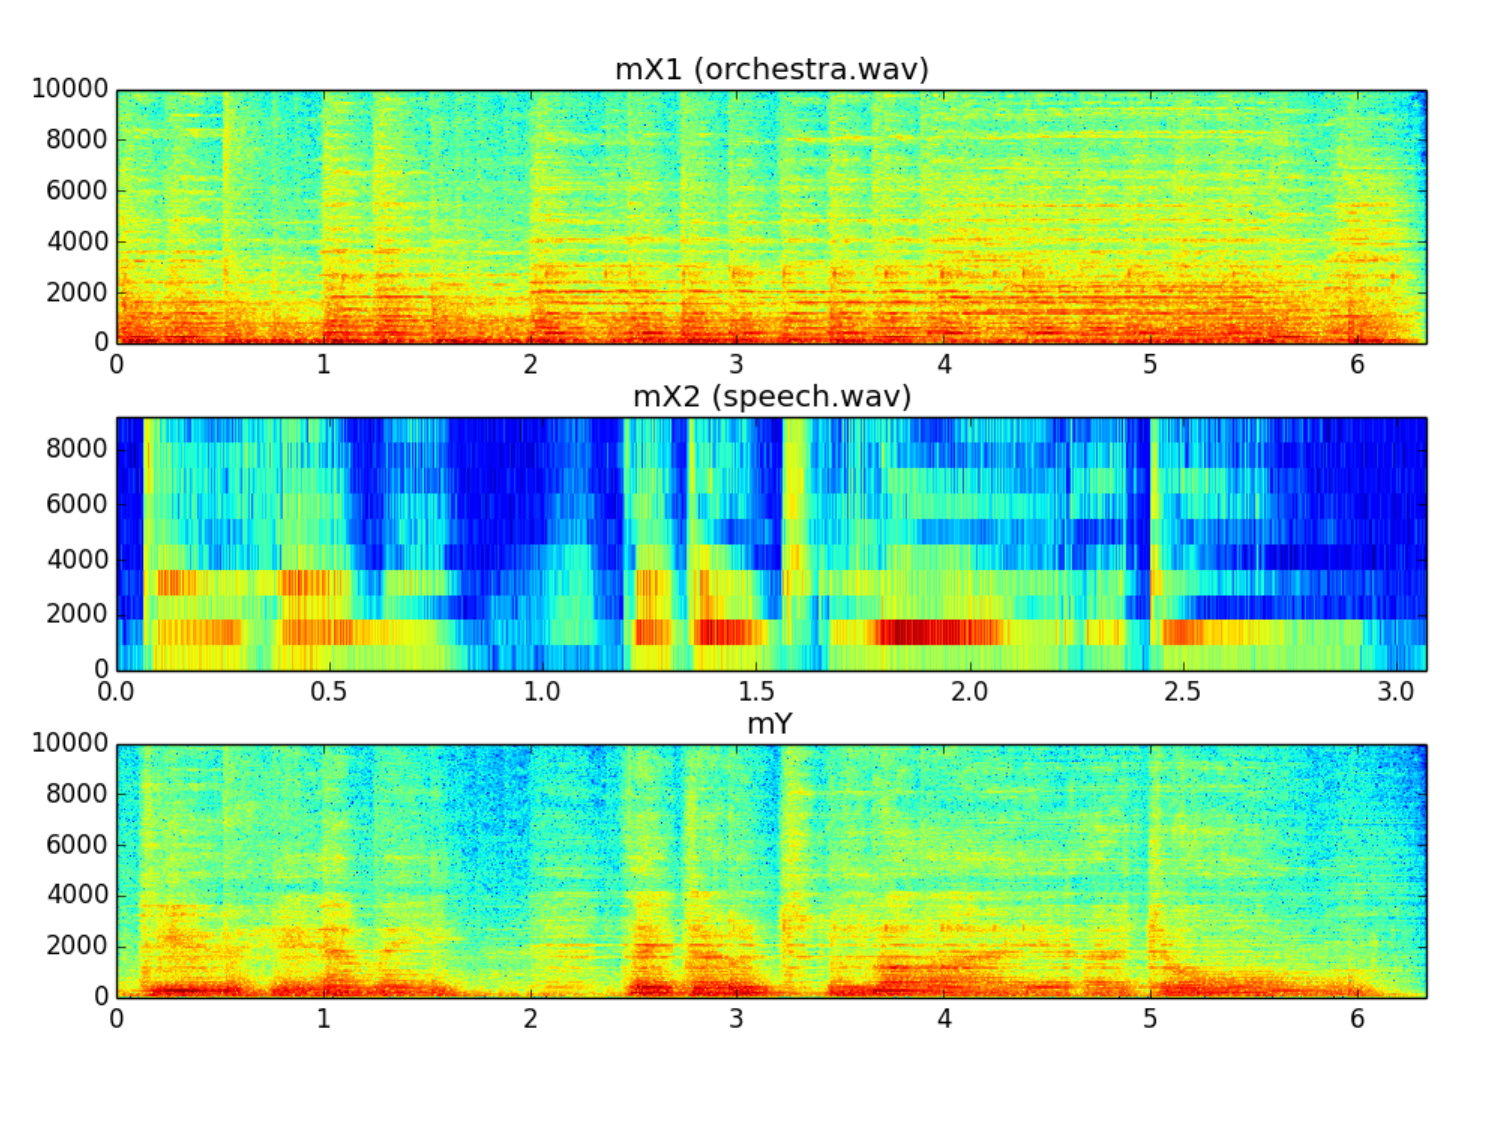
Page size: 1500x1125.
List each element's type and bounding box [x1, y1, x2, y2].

picture [10, 39, 1497, 1055]
